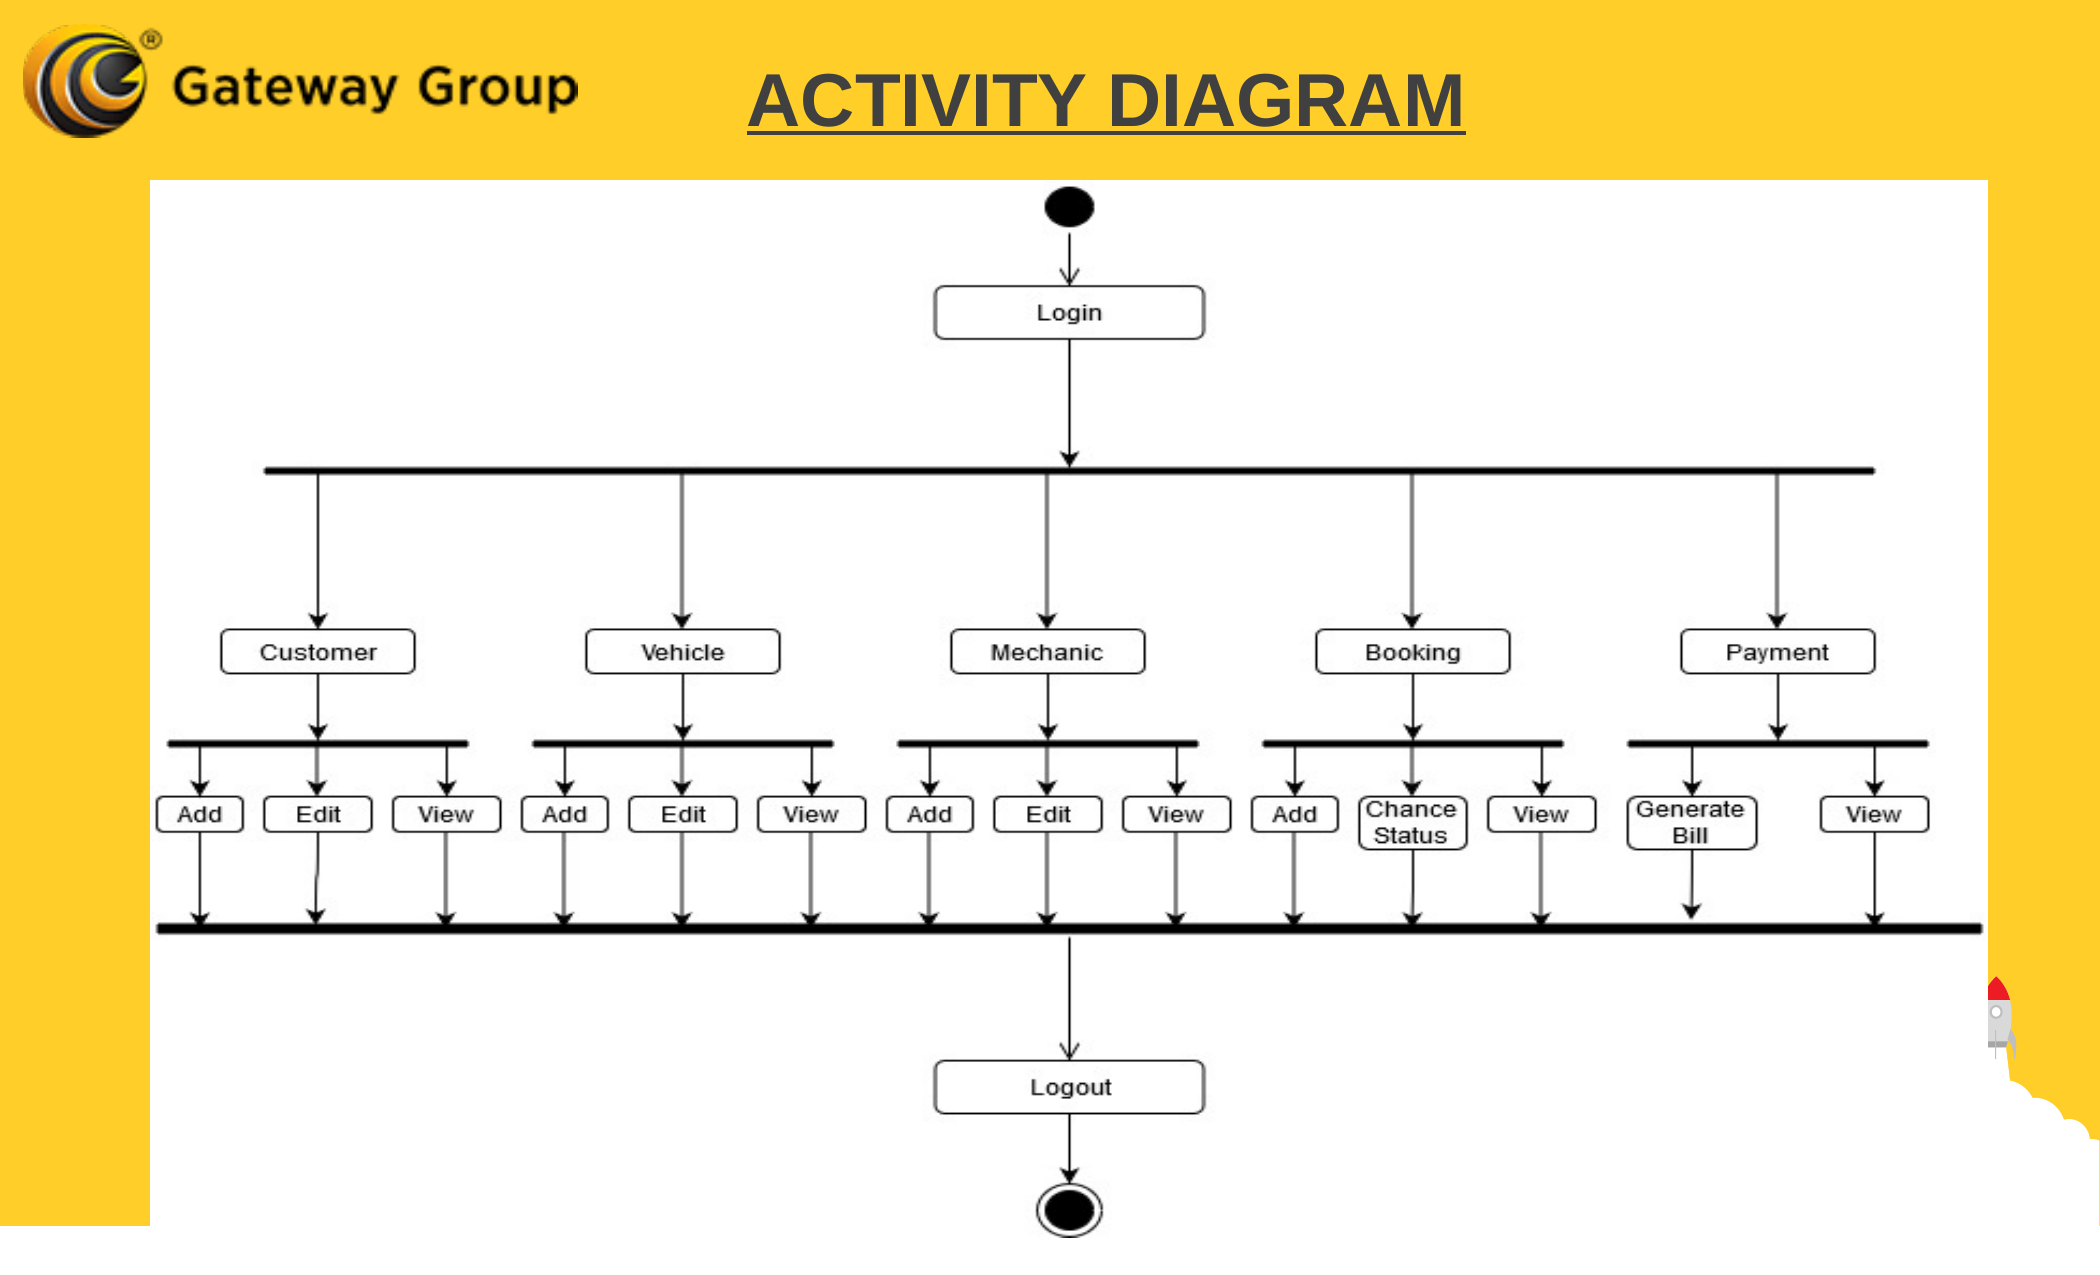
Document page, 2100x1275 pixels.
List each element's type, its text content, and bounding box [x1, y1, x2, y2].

picture [150, 180, 1988, 1238]
picture [23, 24, 578, 138]
text_box ACTIVITY DIAGRAM [675, 51, 1538, 180]
